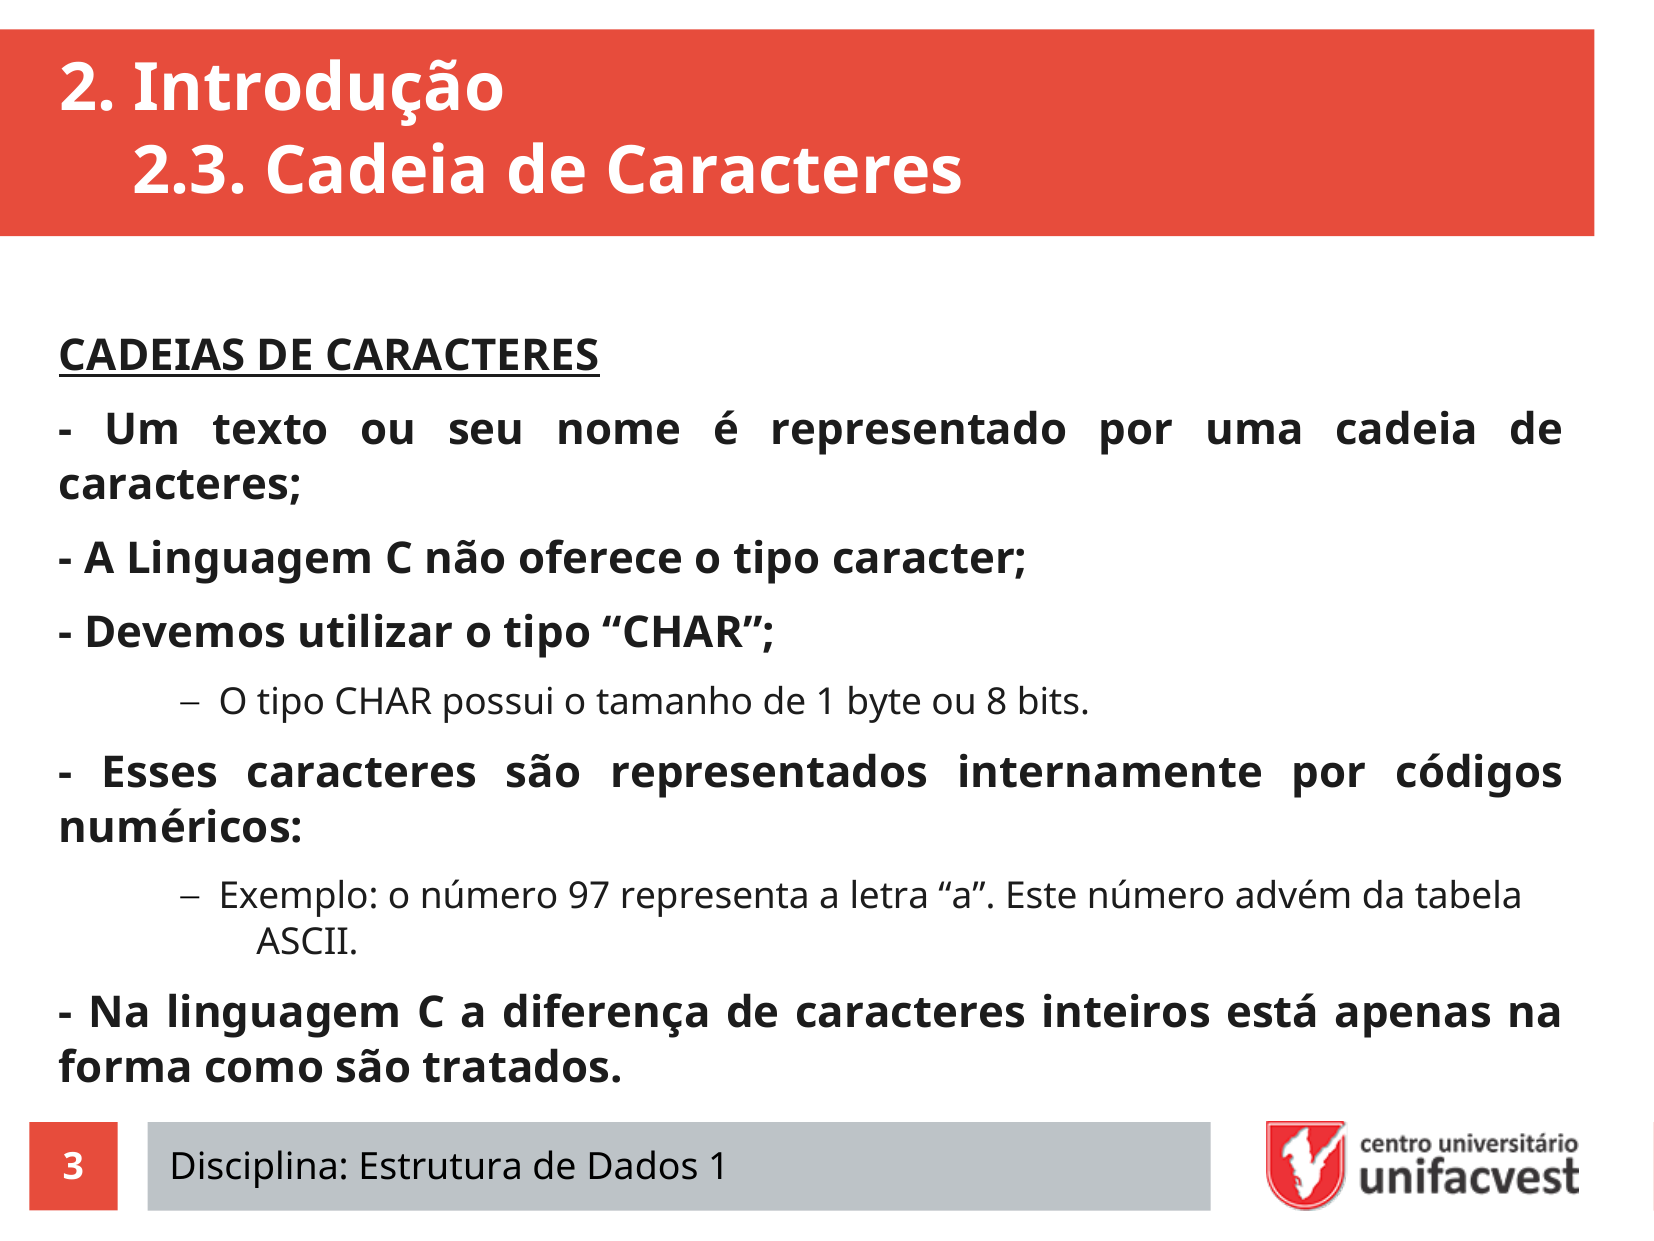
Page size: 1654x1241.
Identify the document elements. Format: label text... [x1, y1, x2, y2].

title 2. Introdução 2.3. Cadeia de Caracteres [59, 59, 1595, 207]
text_box [1238, 1120, 1654, 1212]
text_box Disciplina: Estrutura de Dados 1 [154, 1132, 1205, 1196]
picture [1266, 1121, 1579, 1211]
list CADEIAS DE CARACTERES - Um texto ou seu nome é representado por uma cadeia de caracteres; - A Linguagem C não oferece o tipo caracter; - Devemos utilizar o tipo “CHAR”; O tipo CHAR possui o tamanho de 1 byte ou 8 bits. - Esses caracteres são representados internamente por códigos numéricos: Exemplo: o número 97 representa a letra “a”. Este número advém da tabela ASCII. - Na linguagem C a diferença de caracteres inteiros está apenas na forma como são tratados. [59, 324, 1566, 1093]
